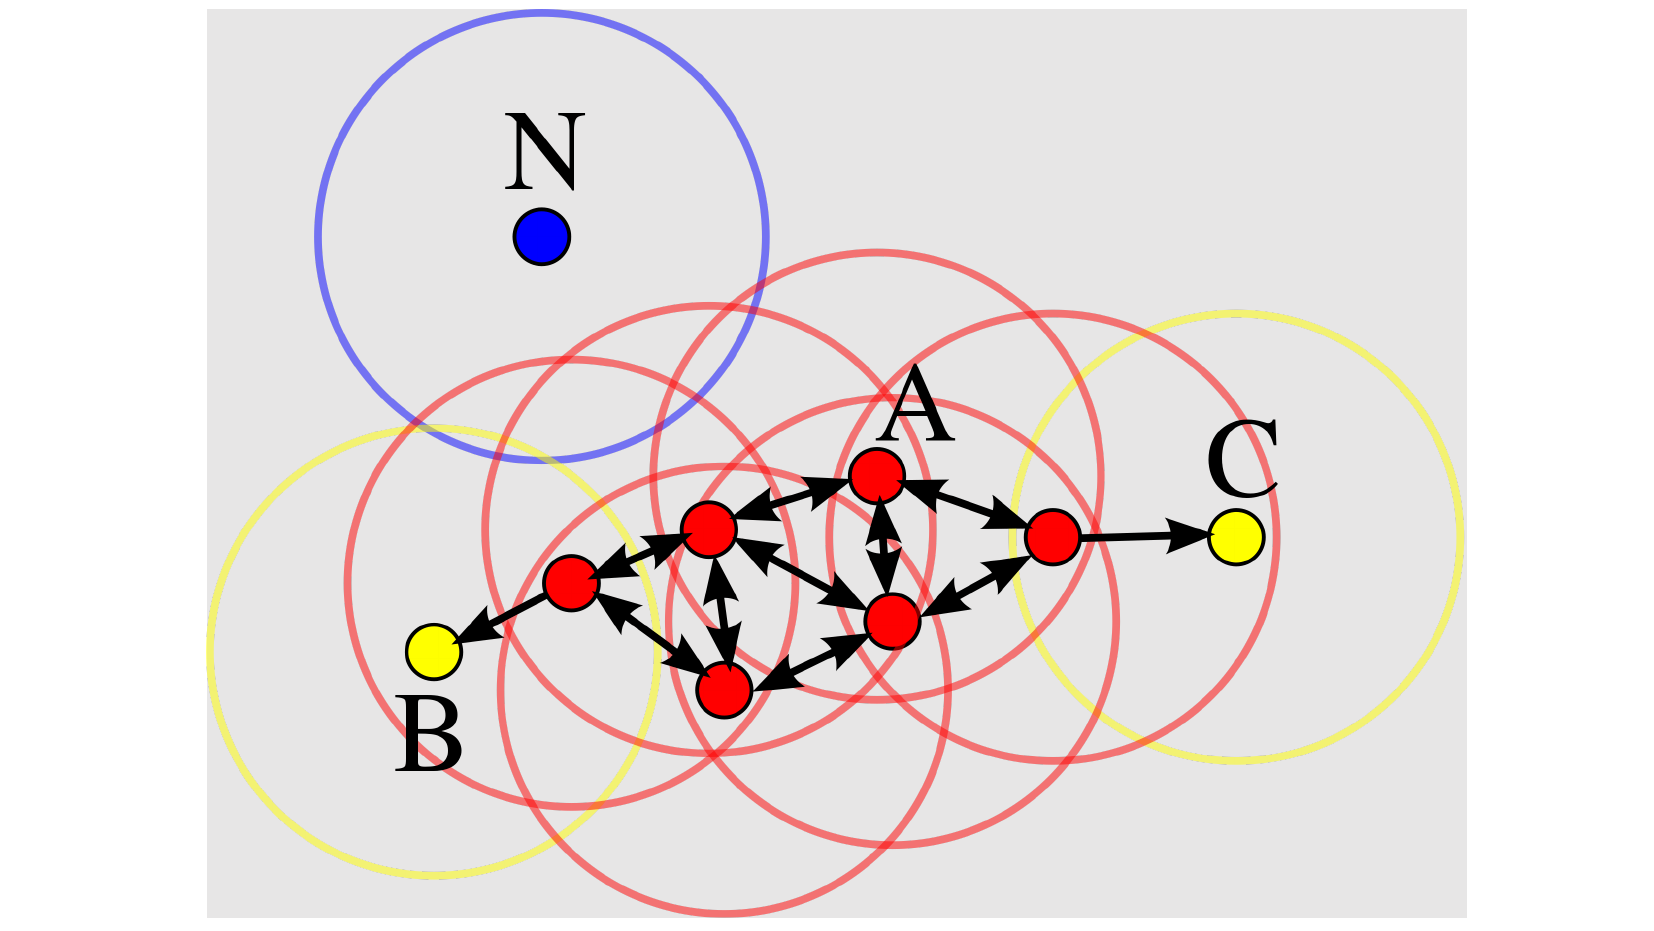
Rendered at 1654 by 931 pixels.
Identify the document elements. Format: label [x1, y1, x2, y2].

picture [206, 9, 1467, 918]
